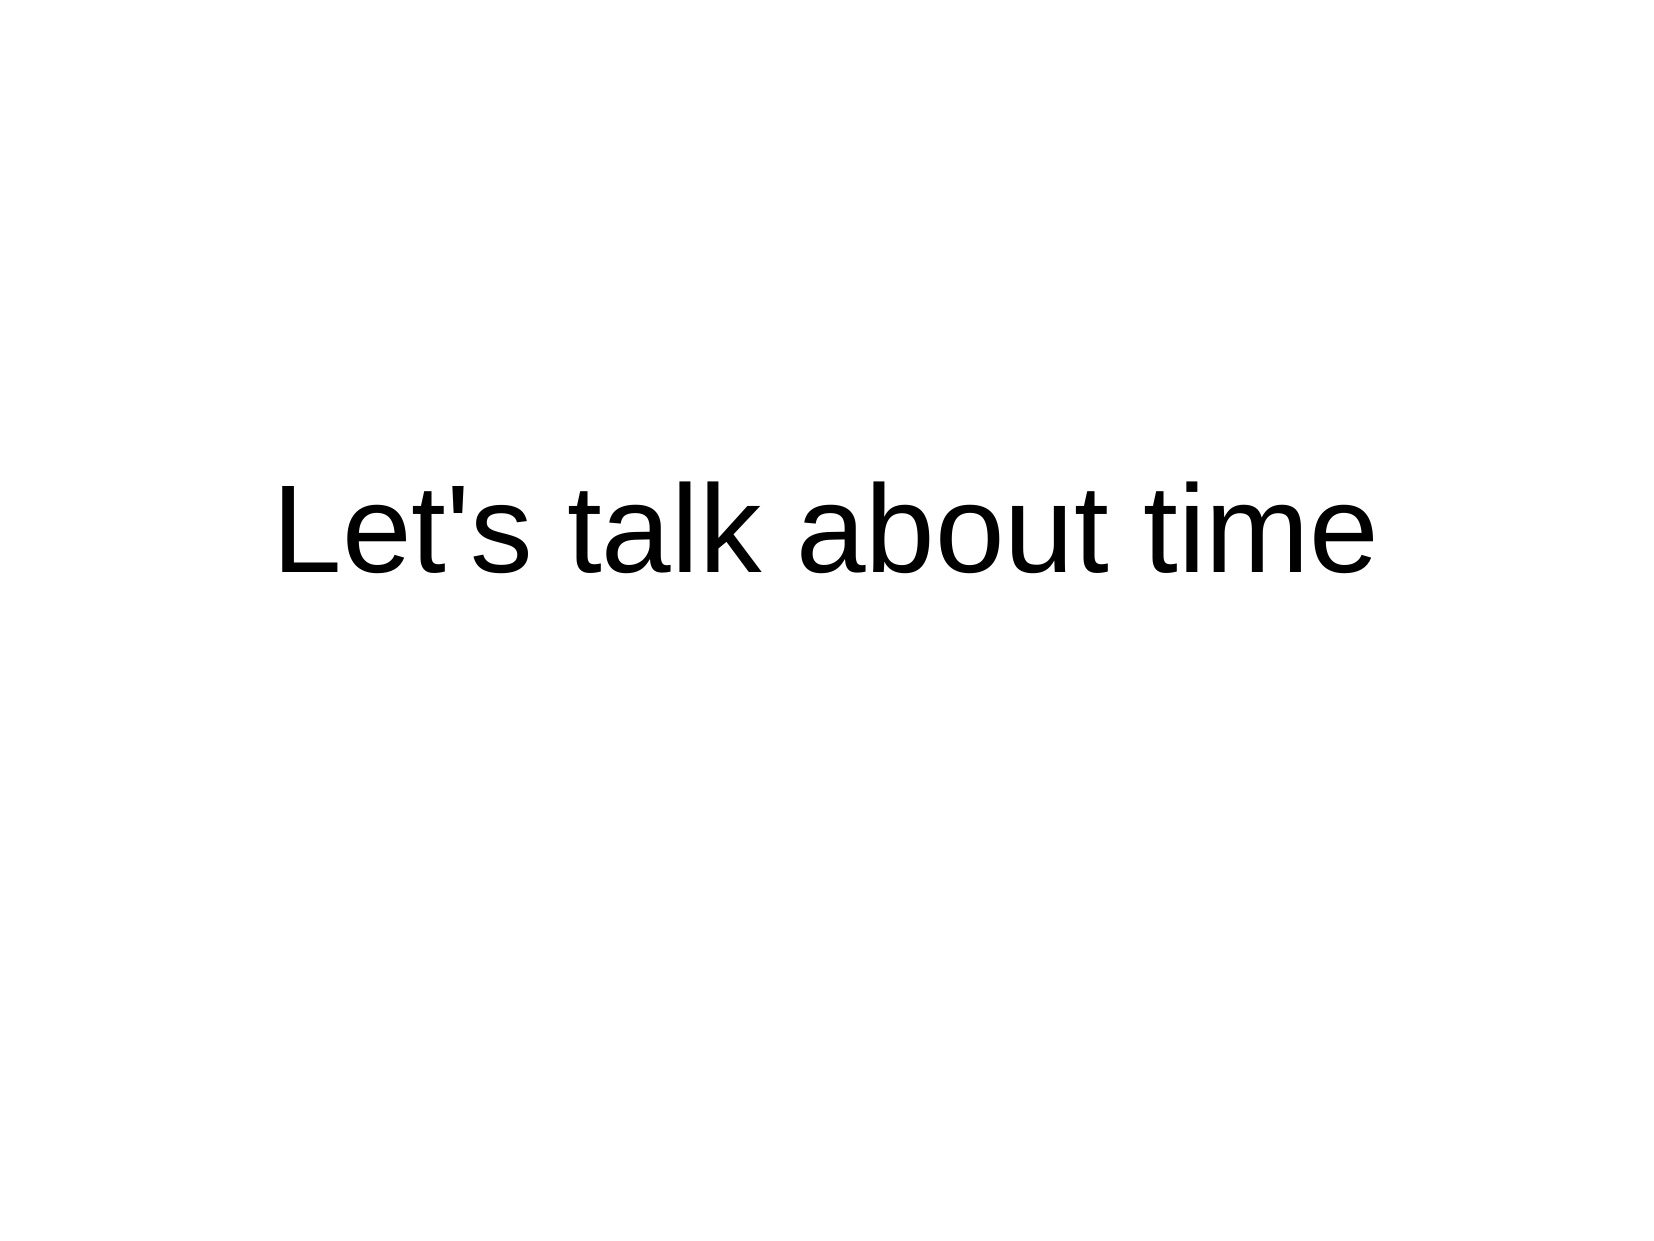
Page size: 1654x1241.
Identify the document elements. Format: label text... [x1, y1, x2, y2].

subtitle Let's talk about time [82, 49, 1571, 1010]
